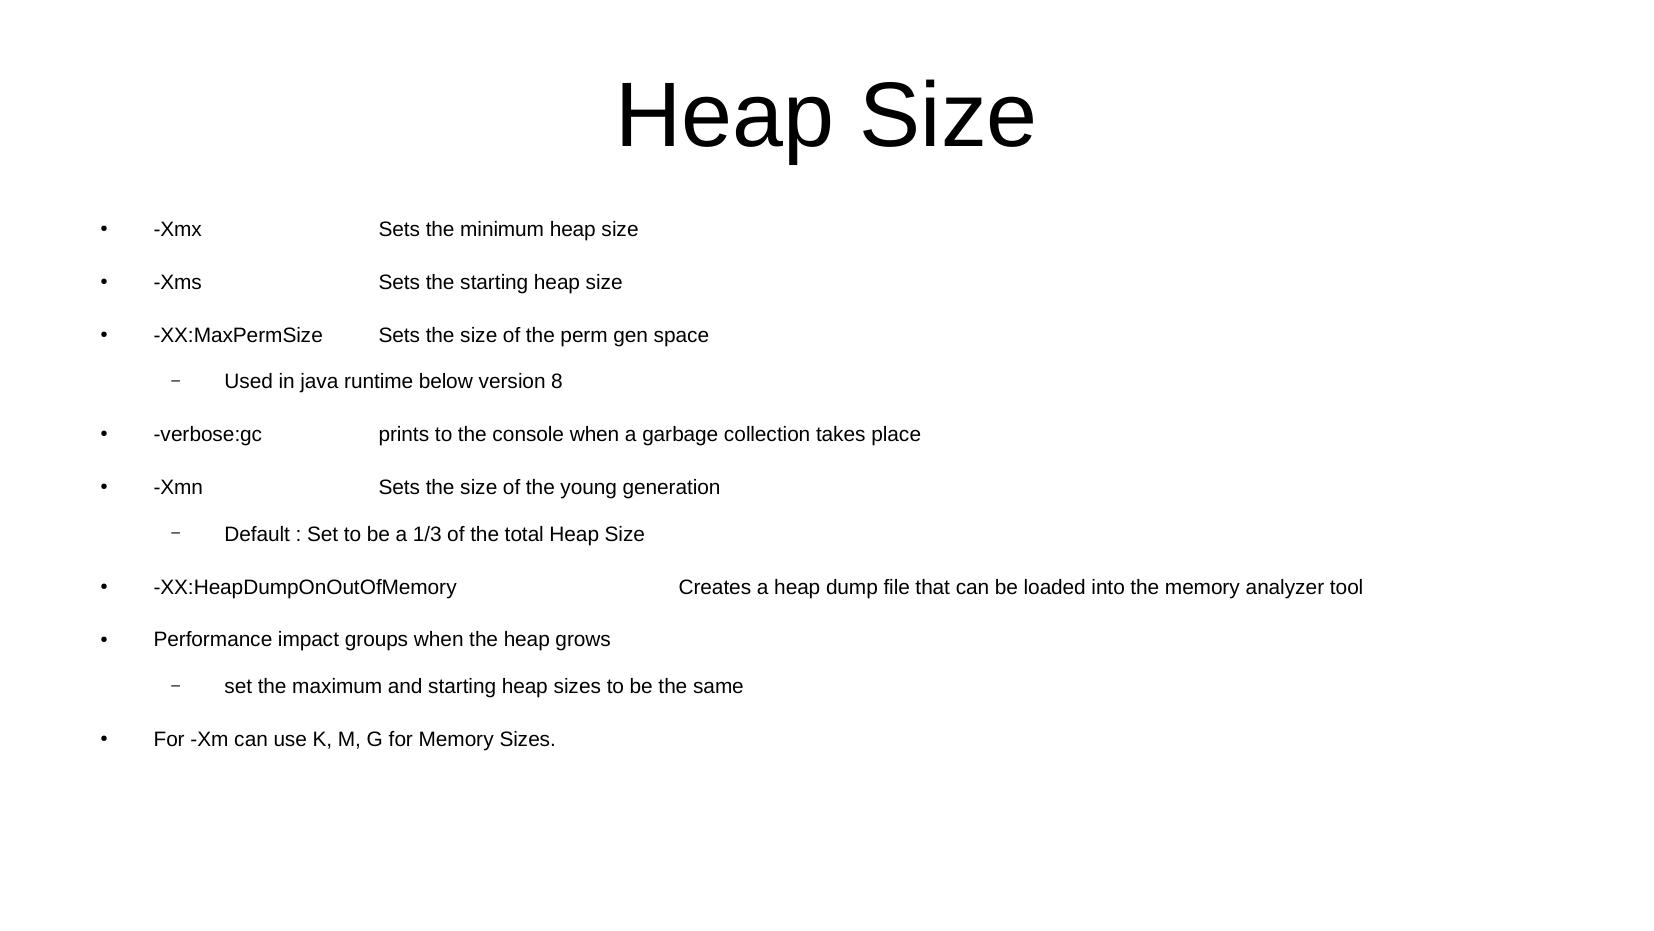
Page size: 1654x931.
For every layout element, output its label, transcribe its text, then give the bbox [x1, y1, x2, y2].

list -Xmx Sets the minimum heap size -Xms Sets the starting heap size -XX:MaxPermSize Sets the size of the perm gen space Used in java runtime below version 8 -verbose:gc prints to the console when a garbage collection takes place -Xmn Sets the size of the young generation Default : Set to be a 1/3 of the total Heap Size -XX:HeapDumpOnOutOfMemory Creates a heap dump file that can be loaded into the memory analyzer tool Performance impact groups when the heap grows set the maximum and starting heap sizes to be the same For -Xm can use K, M, G for Memory Sizes. [82, 217, 1621, 916]
title Heap Size [82, 37, 1571, 193]
